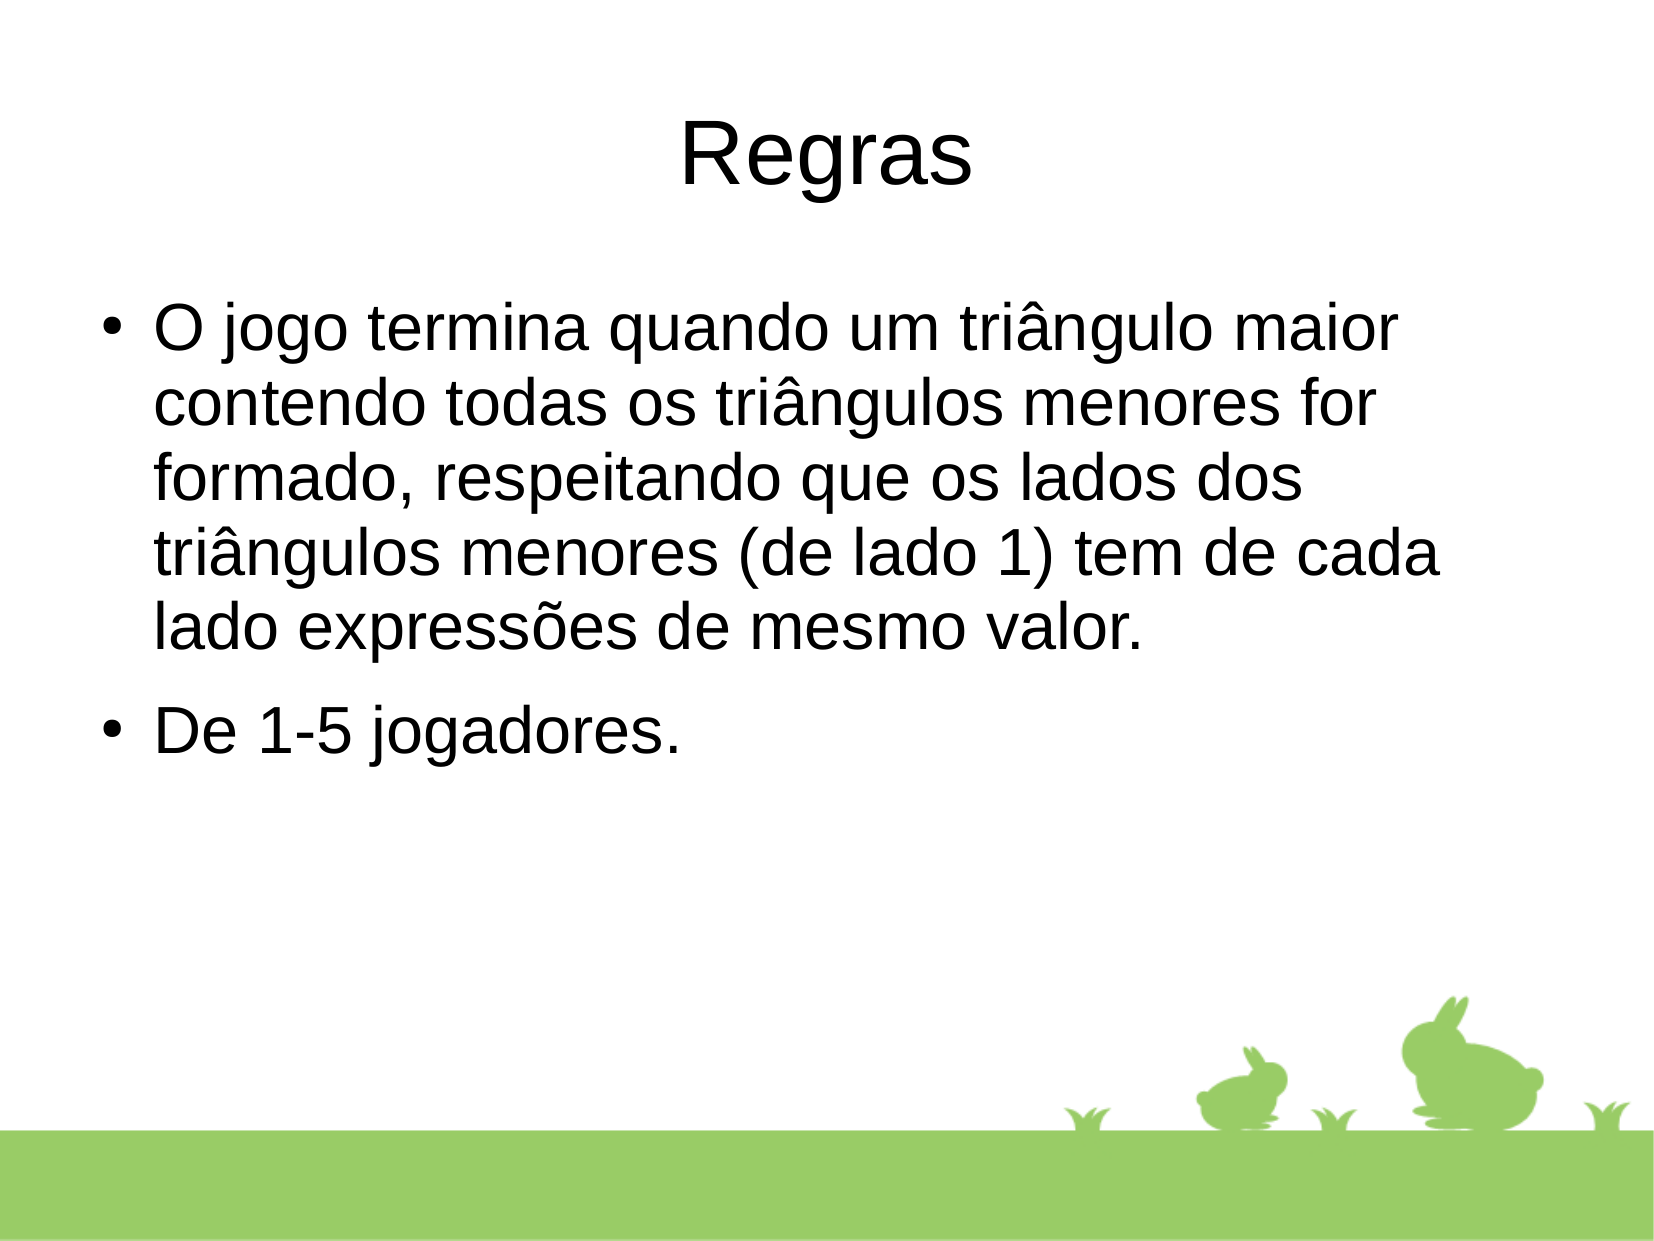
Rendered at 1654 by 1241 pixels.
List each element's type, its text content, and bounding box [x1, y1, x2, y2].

picture [0, 0, 1654, 1241]
list O jogo termina quando um triângulo maior contendo todas os triângulos menores for formado, respeitando que os lados dos triângulos menores (de lado 1) tem de cada lado expressões de mesmo valor. De 1-5 jogadores. [82, 290, 1571, 1010]
title Regras [82, 49, 1571, 257]
